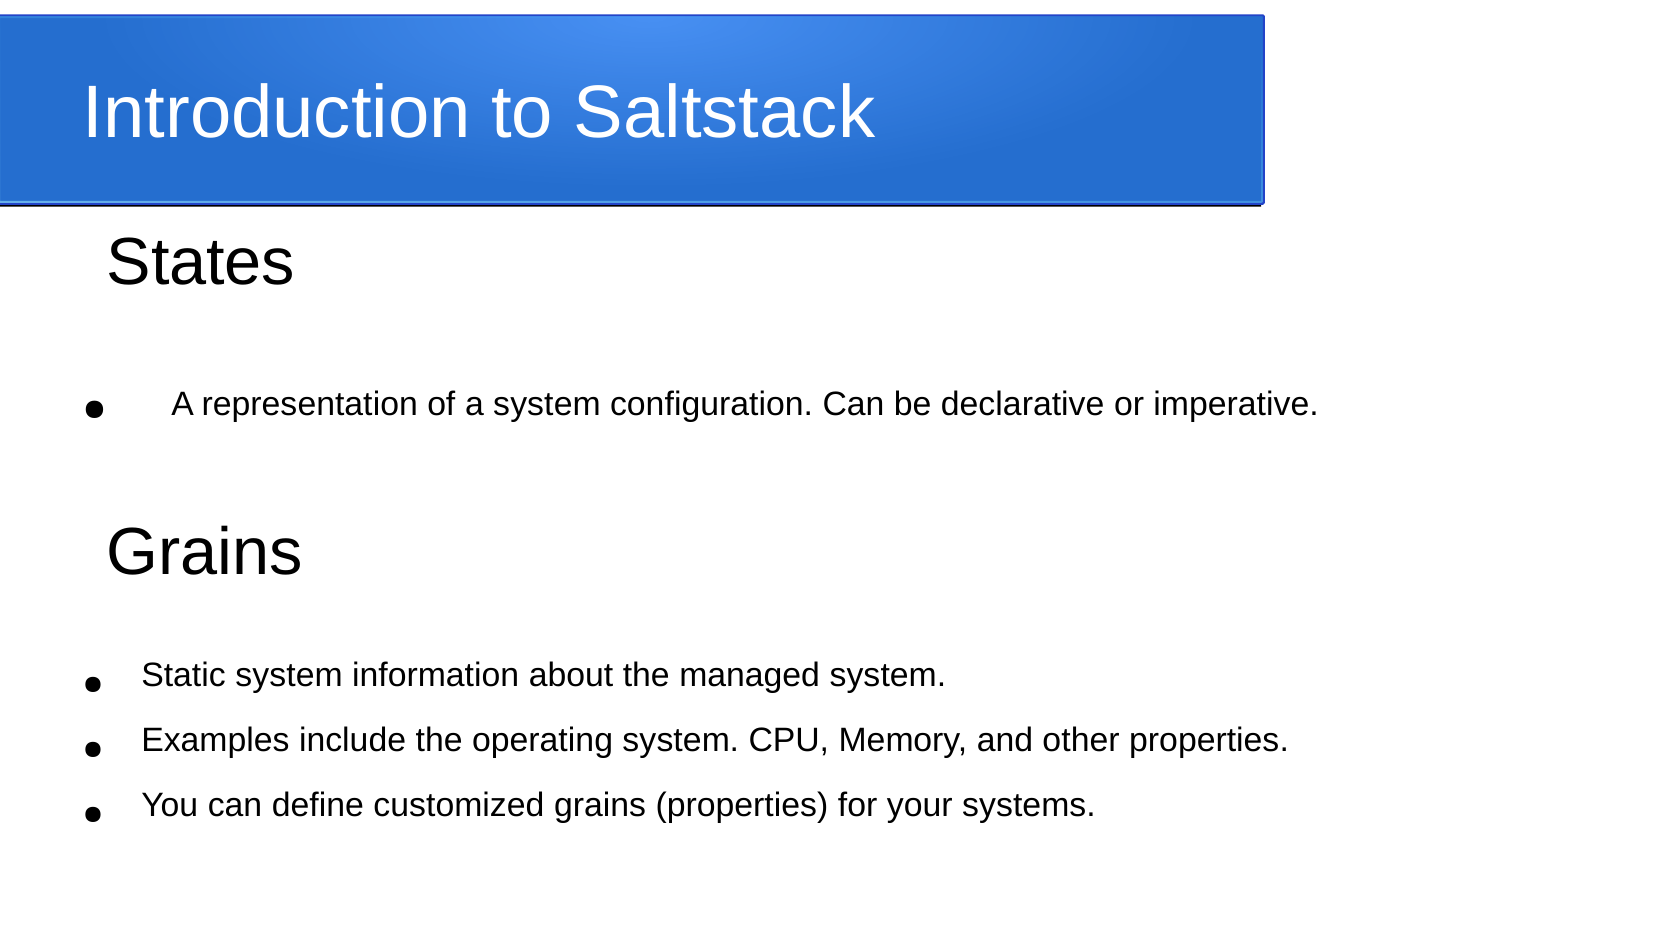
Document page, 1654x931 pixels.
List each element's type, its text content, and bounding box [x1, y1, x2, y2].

subtitle States A representation of a system configuration. Can be declarative or imperative. Grains Static system information about the managed system. Examples include the operating system. CPU, Memory, and other properties. You can define customized grains (properties) for your systems. [82, 224, 1571, 924]
title Introduction to Saltstack [82, 35, 1235, 189]
